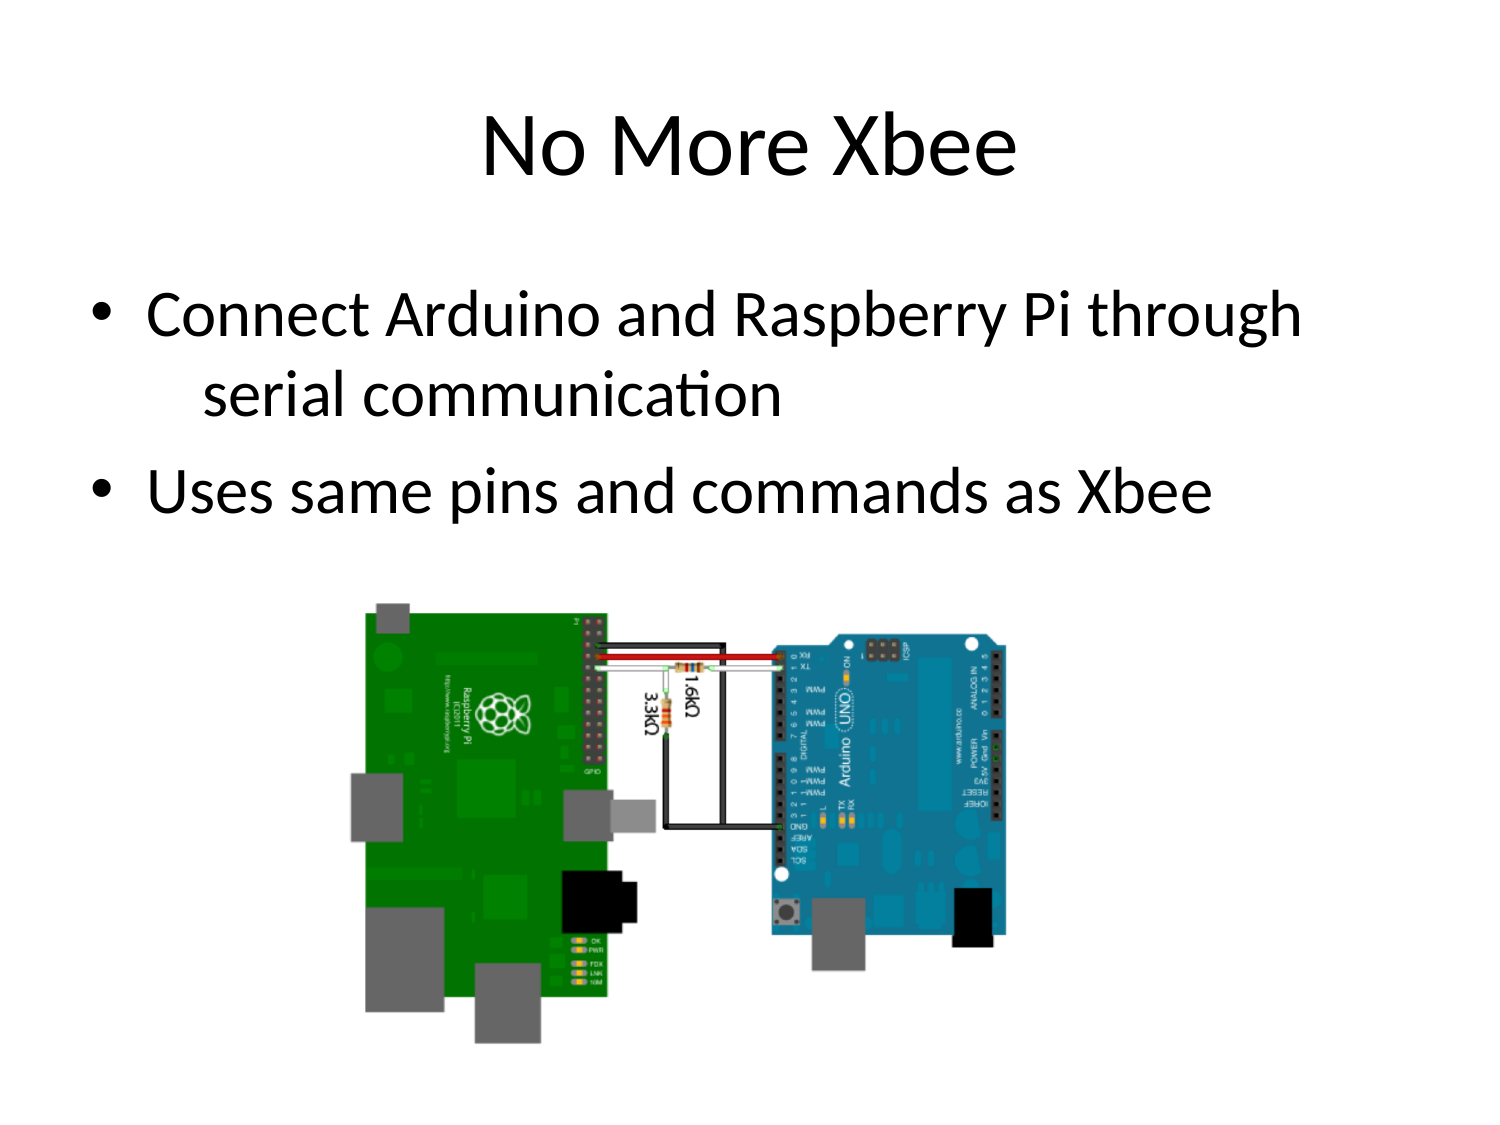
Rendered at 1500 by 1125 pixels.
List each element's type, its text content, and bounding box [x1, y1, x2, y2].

picture [324, 562, 1038, 1071]
list Connect Arduino and Raspberry Pi through serial communication Uses same pins and commands as Xbee [75, 262, 1426, 1005]
title No More Xbee [75, 45, 1426, 233]
